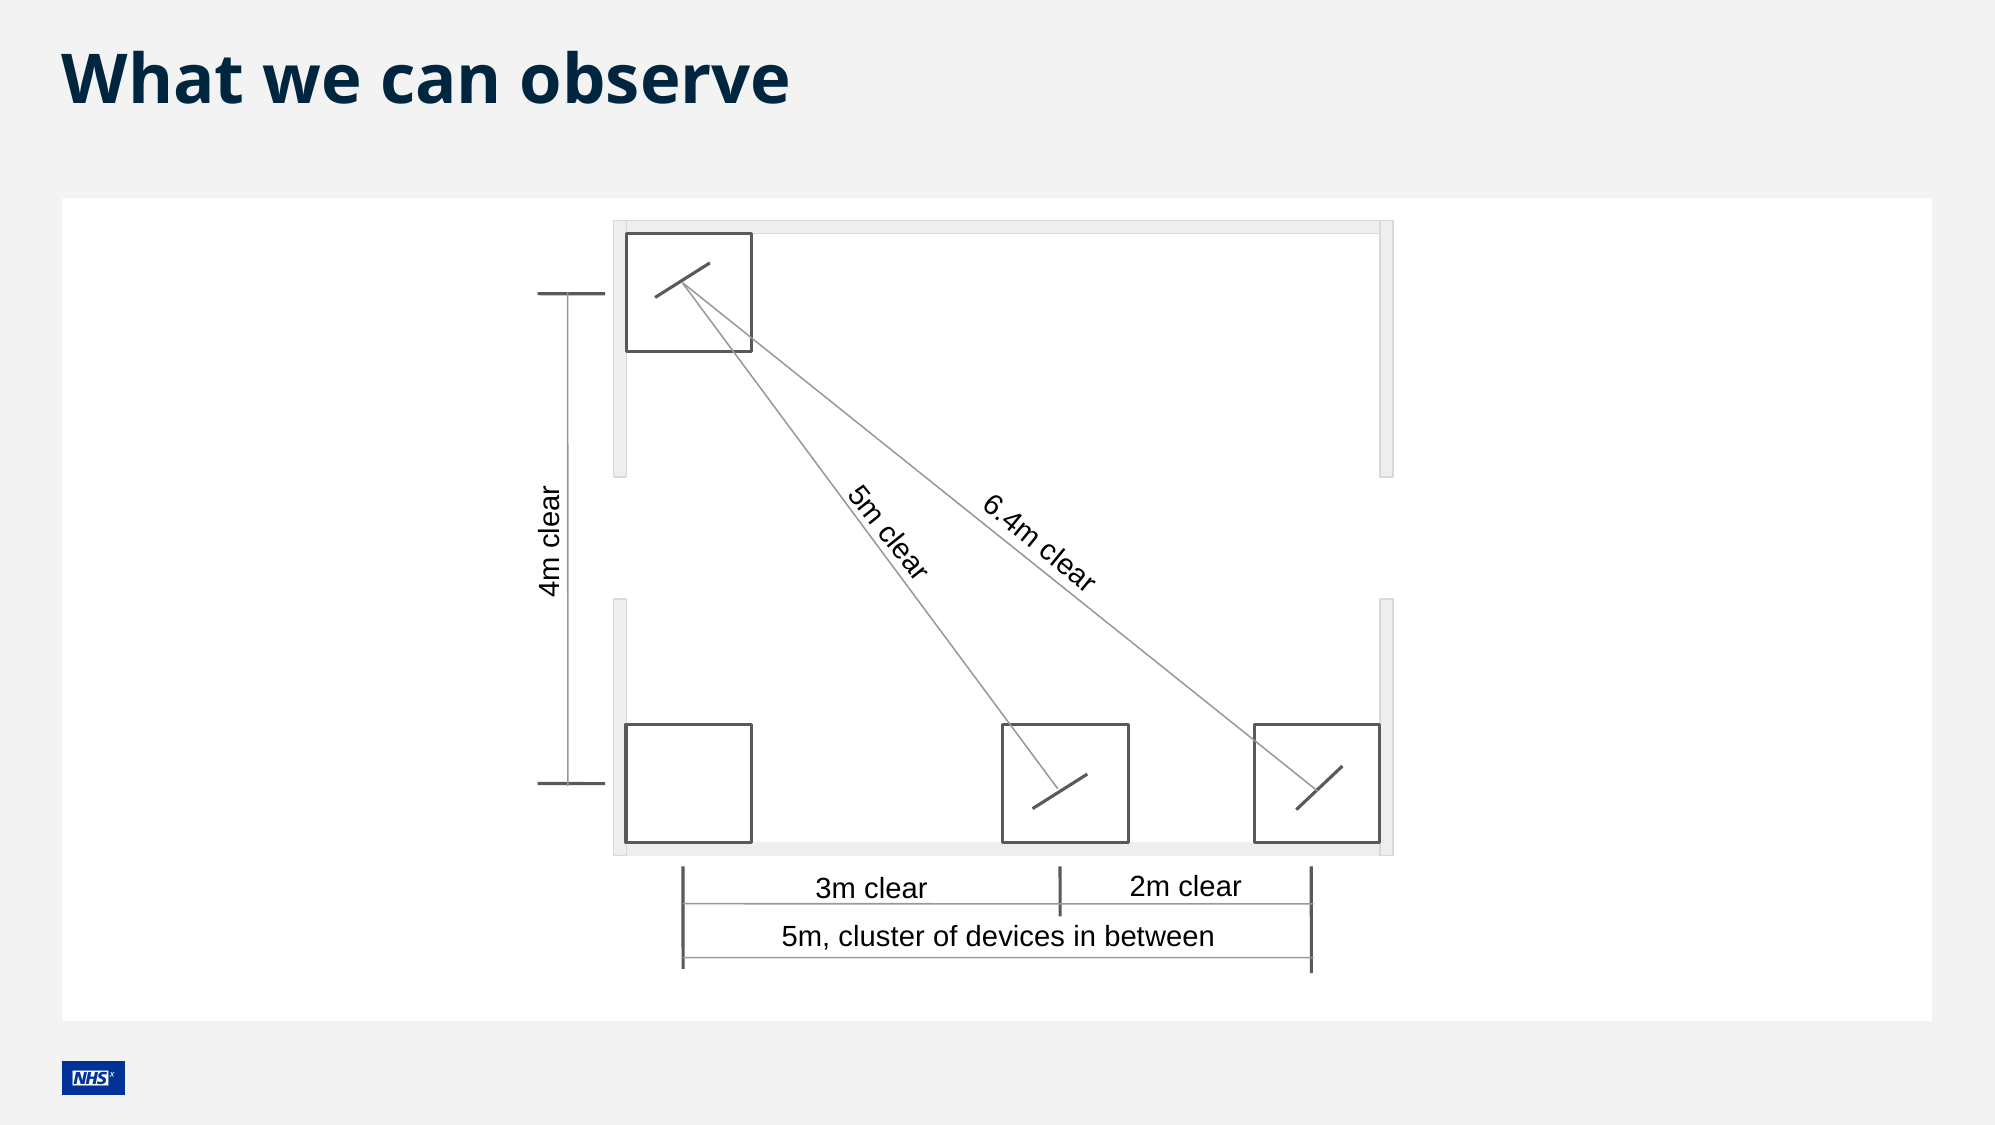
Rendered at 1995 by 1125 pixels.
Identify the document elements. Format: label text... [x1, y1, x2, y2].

text_box [613, 220, 1393, 478]
text_box 3m clear [683, 854, 1060, 902]
text_box 5m clear [711, 331, 1060, 741]
text_box 2m clear [1060, 852, 1312, 902]
picture [62, 1061, 125, 1095]
text_box 5m, cluster of devices in between [683, 902, 1314, 964]
title What we can observe [41, 33, 1932, 120]
text_box 4m clear [514, 297, 577, 786]
text_box 6.4m clear [876, 397, 1208, 685]
text_box [613, 599, 1393, 856]
